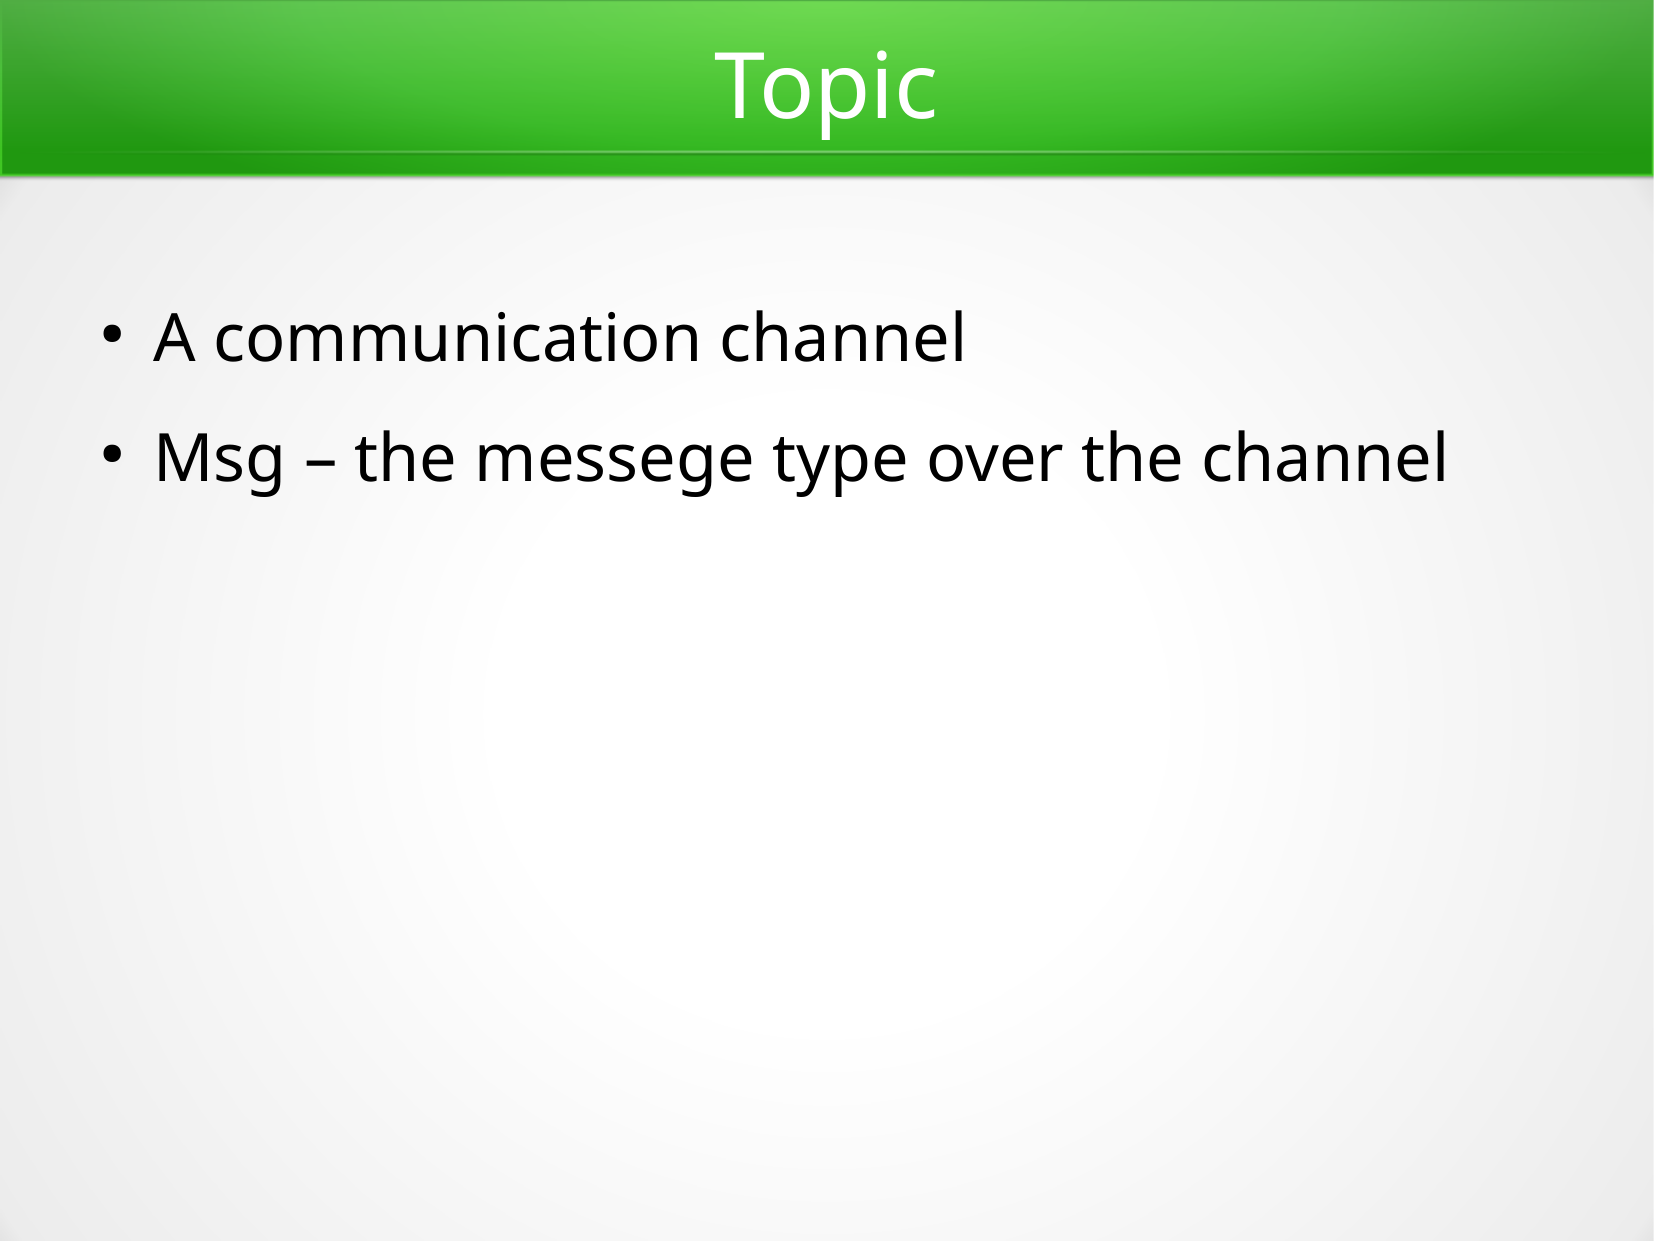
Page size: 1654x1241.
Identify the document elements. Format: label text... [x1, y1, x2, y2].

picture [0, 0, 1654, 1241]
list A communication channel Msg – the messege type over the channel [82, 290, 1571, 1010]
title Topic [82, 11, 1571, 154]
